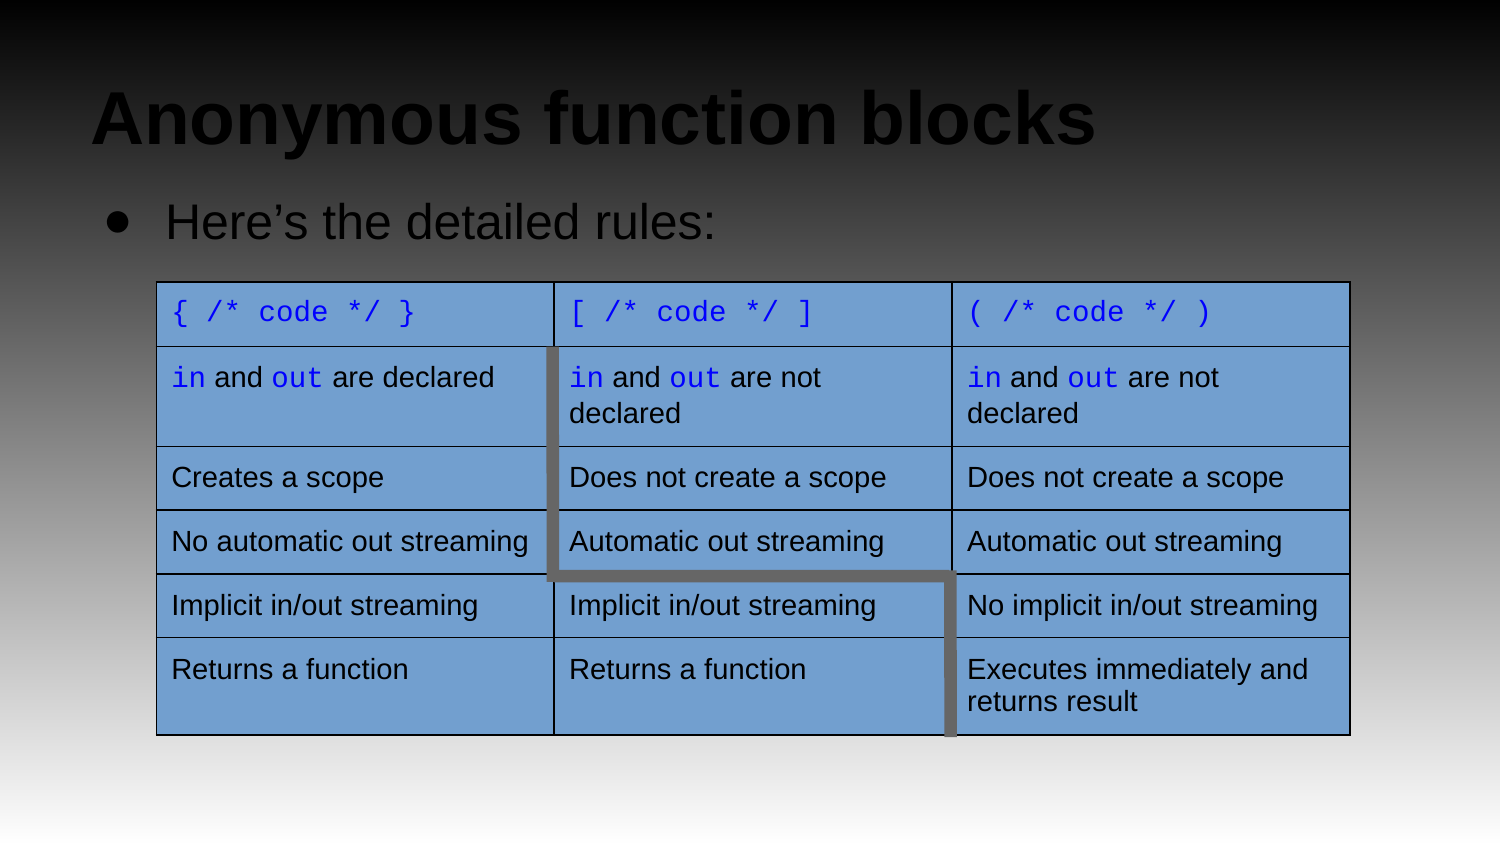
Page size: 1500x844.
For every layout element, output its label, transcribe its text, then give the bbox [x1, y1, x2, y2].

table_cell Returns a function [157, 638, 553, 734]
table_cell Creates a scope [157, 447, 546, 509]
table_cell Implicit in/out streaming [157, 575, 553, 637]
table_cell Implicit in/out streaming [555, 583, 944, 637]
title Anonymous function blocks [75, 33, 1425, 174]
table_cell in and out are not declared [559, 347, 951, 446]
table_header ( /* code */ ) [953, 283, 1349, 346]
list Here’s the detailed rules: [75, 174, 1425, 786]
table_header [ /* code */ ] [555, 283, 951, 346]
table_cell in and out are not declared [953, 347, 1349, 446]
table_cell Executes immediately and returns result [957, 638, 1349, 734]
table_cell No implicit in/out streaming [957, 575, 1349, 637]
table_cell Returns a function [555, 638, 944, 734]
table_header { /* code */ } [157, 283, 553, 346]
table_cell Automatic out streaming [953, 511, 1349, 573]
table_cell Automatic out streaming [560, 511, 951, 570]
table_cell No automatic out streaming [157, 511, 546, 573]
table_cell Does not create a scope [560, 447, 951, 509]
table_cell Does not create a scope [953, 447, 1349, 509]
table_cell in and out are declared [157, 347, 546, 446]
